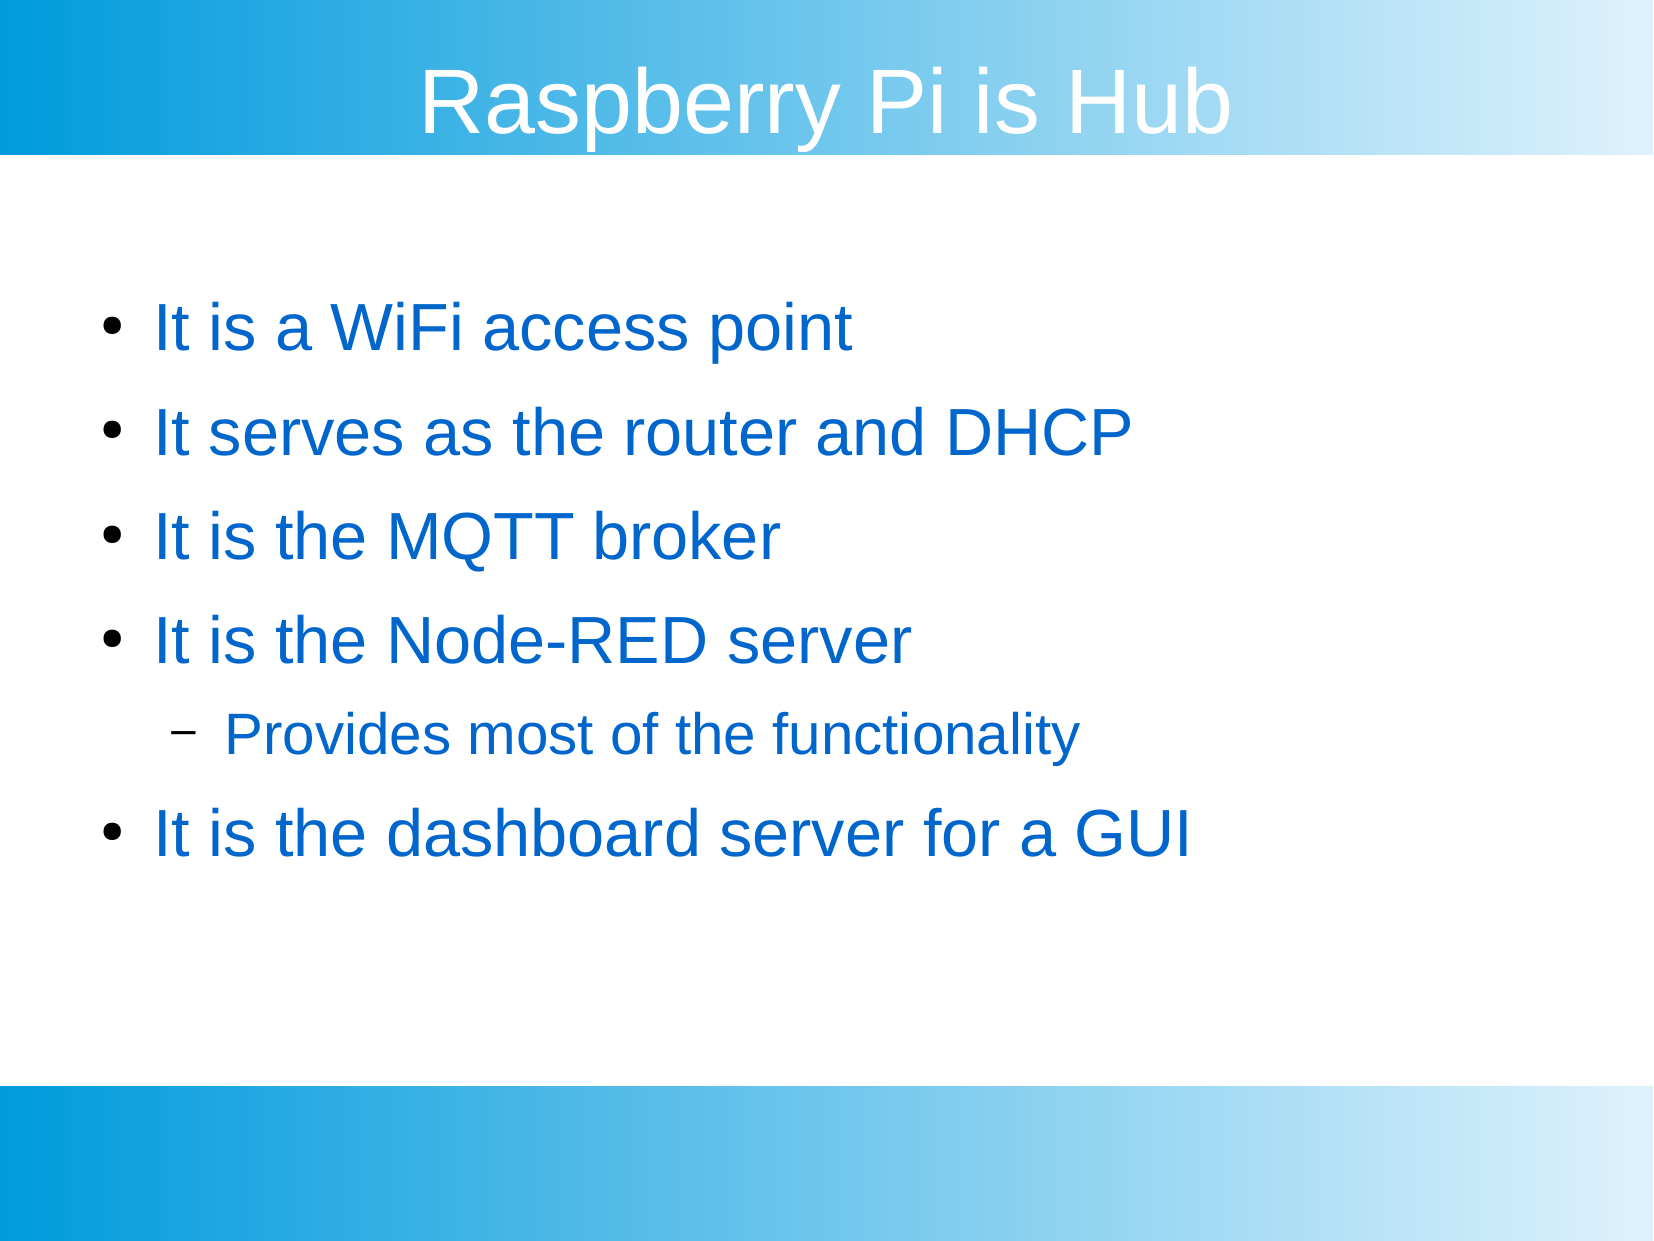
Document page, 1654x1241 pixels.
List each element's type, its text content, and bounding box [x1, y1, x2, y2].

list It is a WiFi access point It serves as the router and DHCP It is the MQTT broker It is the Node-RED server Provides most of the functionality It is the dashboard server for a GUI [82, 290, 1571, 1010]
title Raspberry Pi is Hub [82, 49, 1571, 155]
